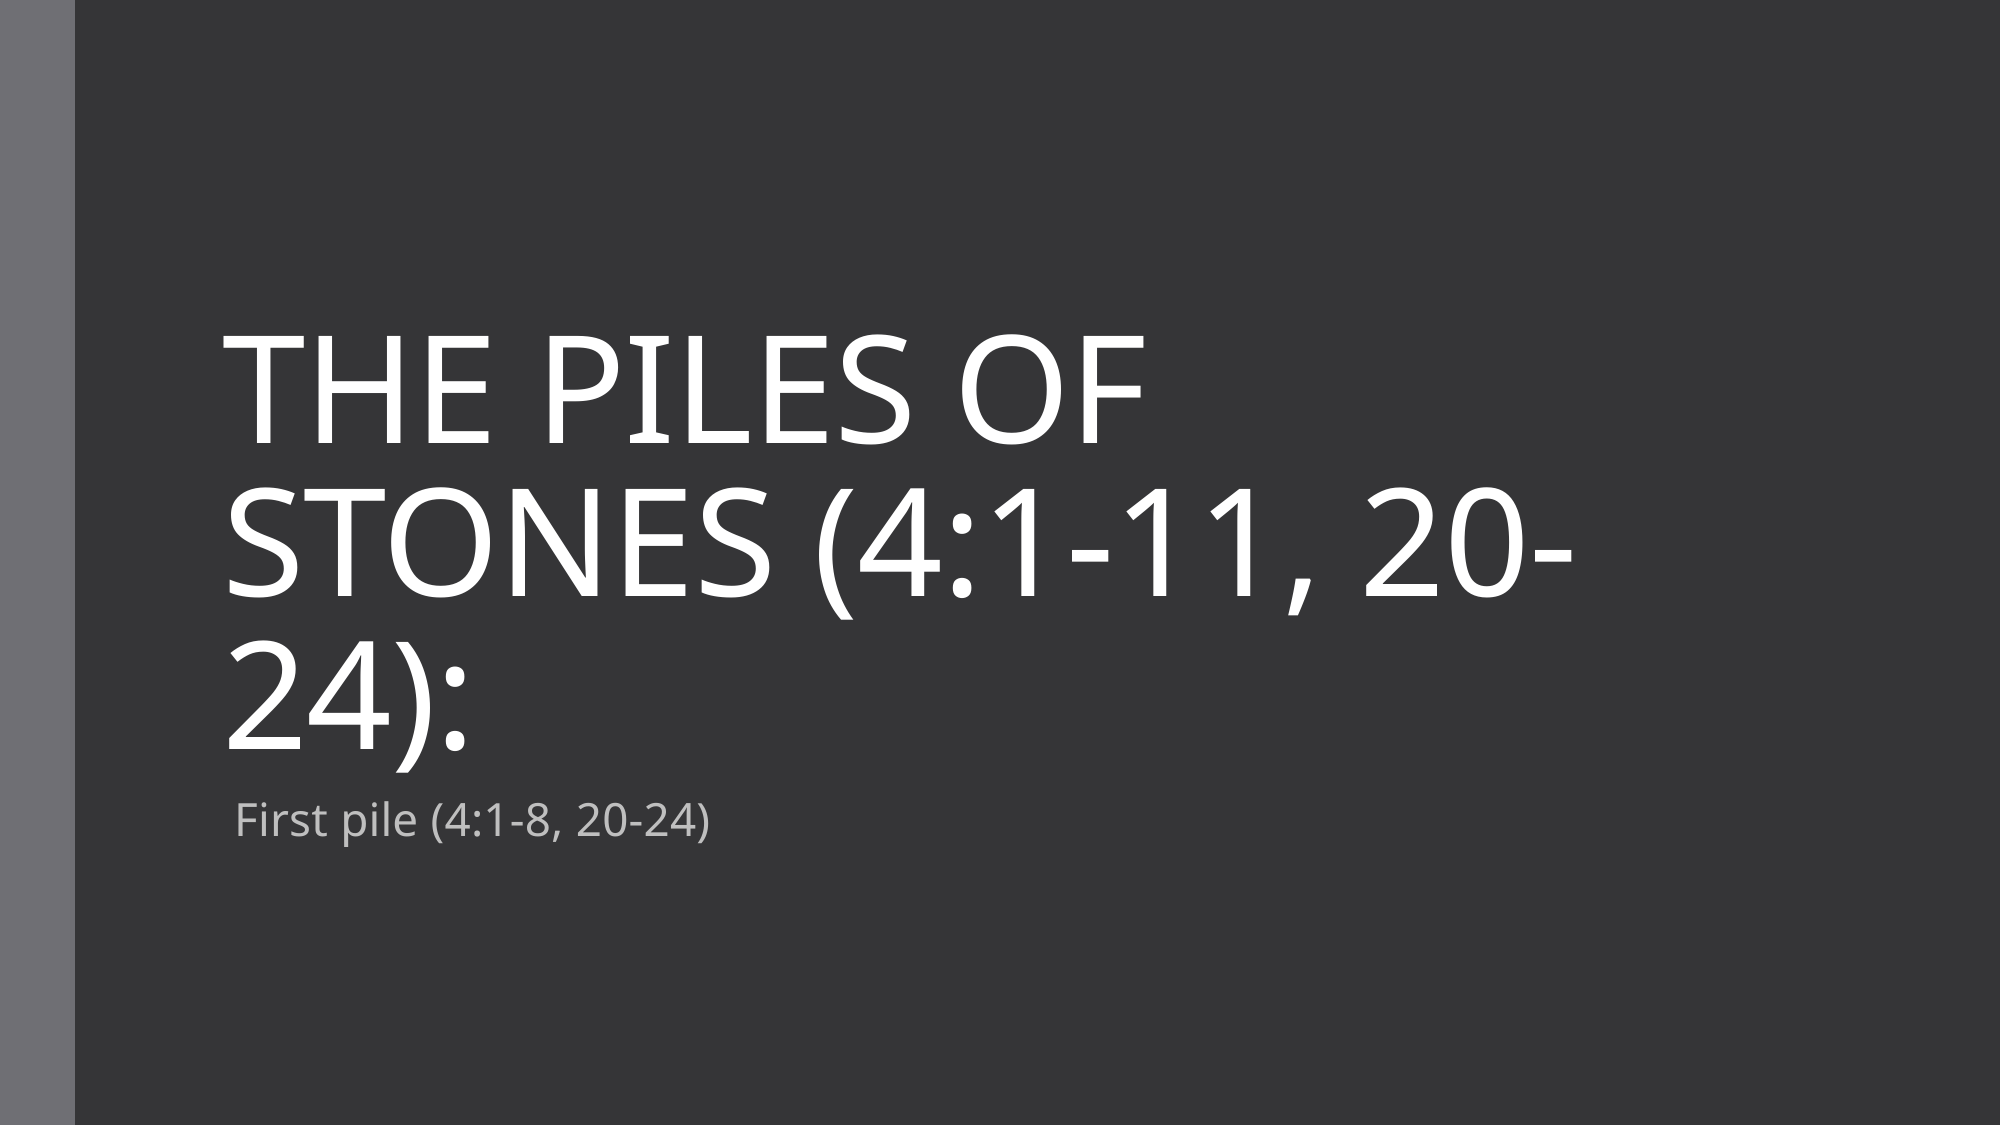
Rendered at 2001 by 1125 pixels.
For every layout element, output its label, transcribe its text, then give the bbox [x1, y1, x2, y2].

title THE PILES OF STONES (4:1-11, 20-24): [206, 124, 1752, 787]
subtitle First pile (4:1-8, 20-24) [206, 787, 1752, 1066]
